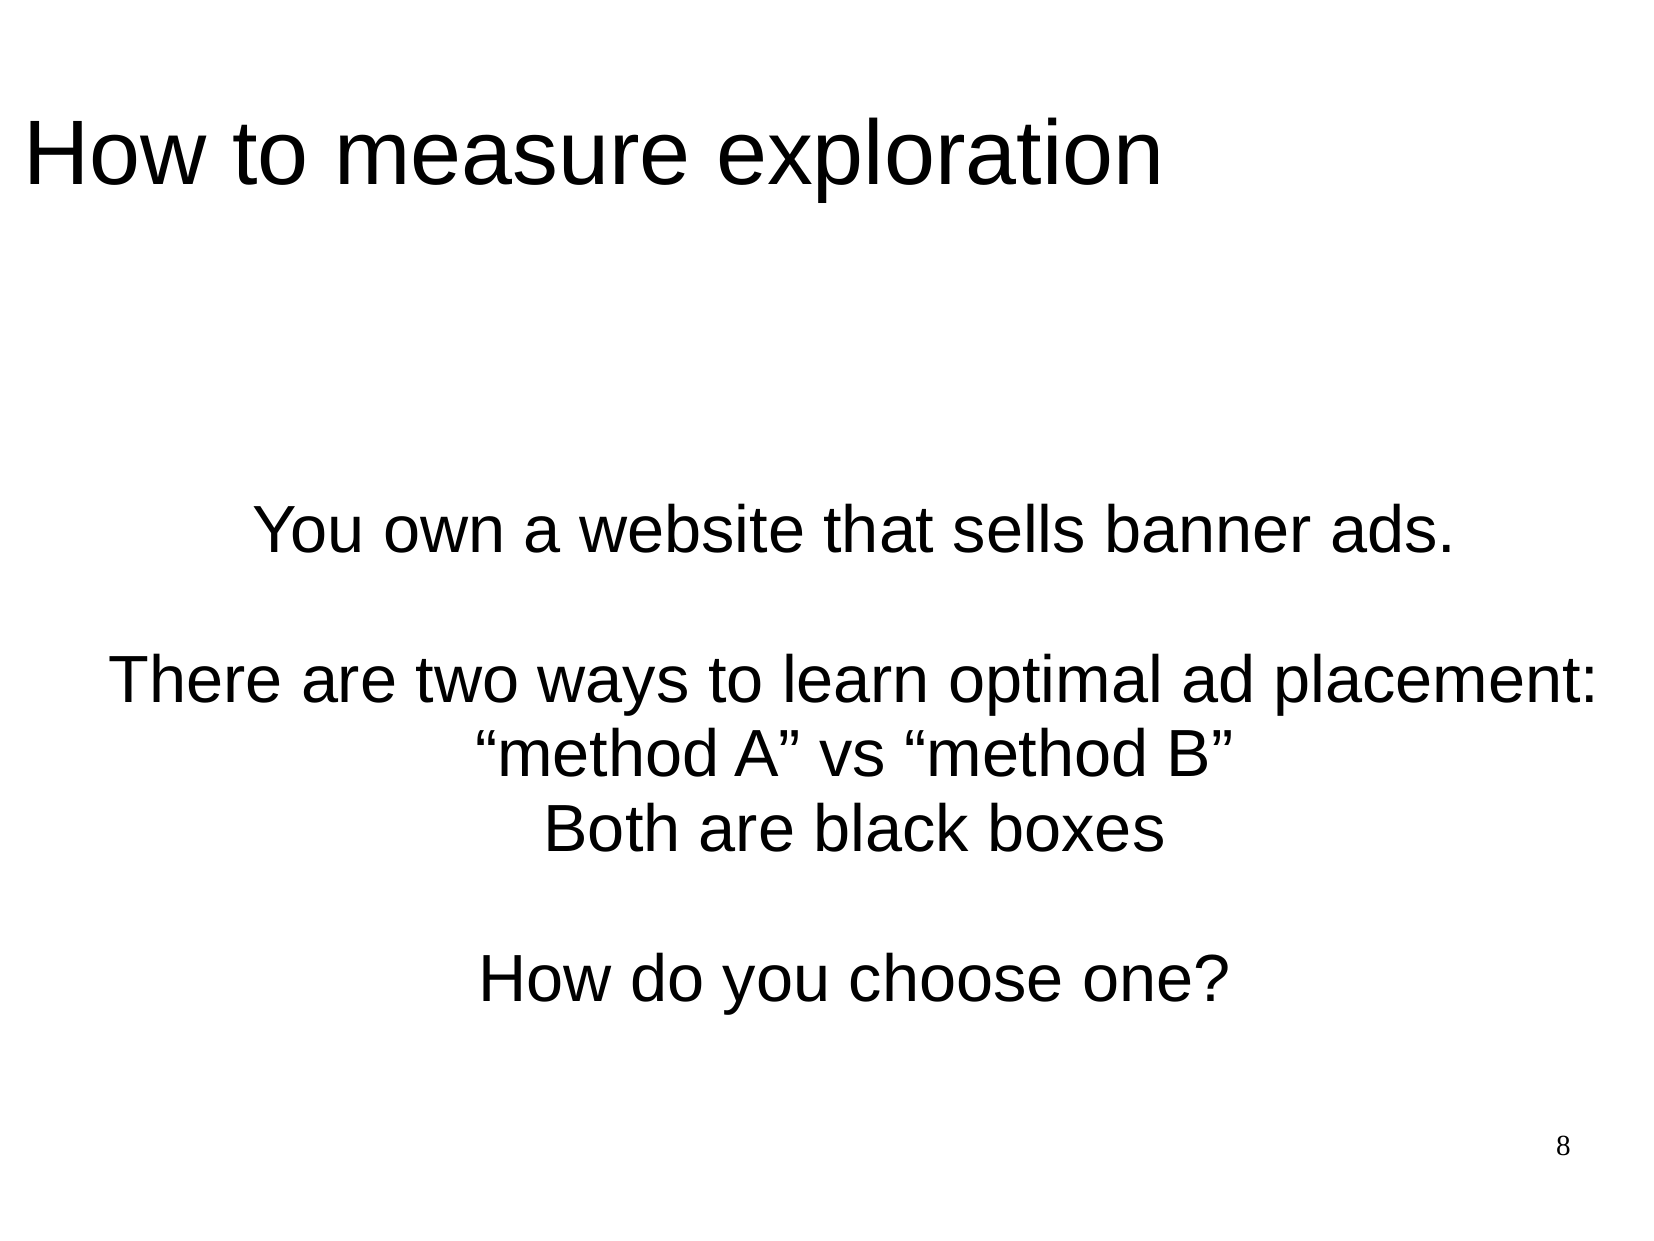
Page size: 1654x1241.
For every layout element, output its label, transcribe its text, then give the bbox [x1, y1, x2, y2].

text_box You own a website that sells banner ads. There are two ways to learn optimal ad placement: “method A” vs “method B” Both are black boxes How do you choose one? [74, 484, 1635, 1023]
title How to measure exploration [23, 49, 1512, 257]
